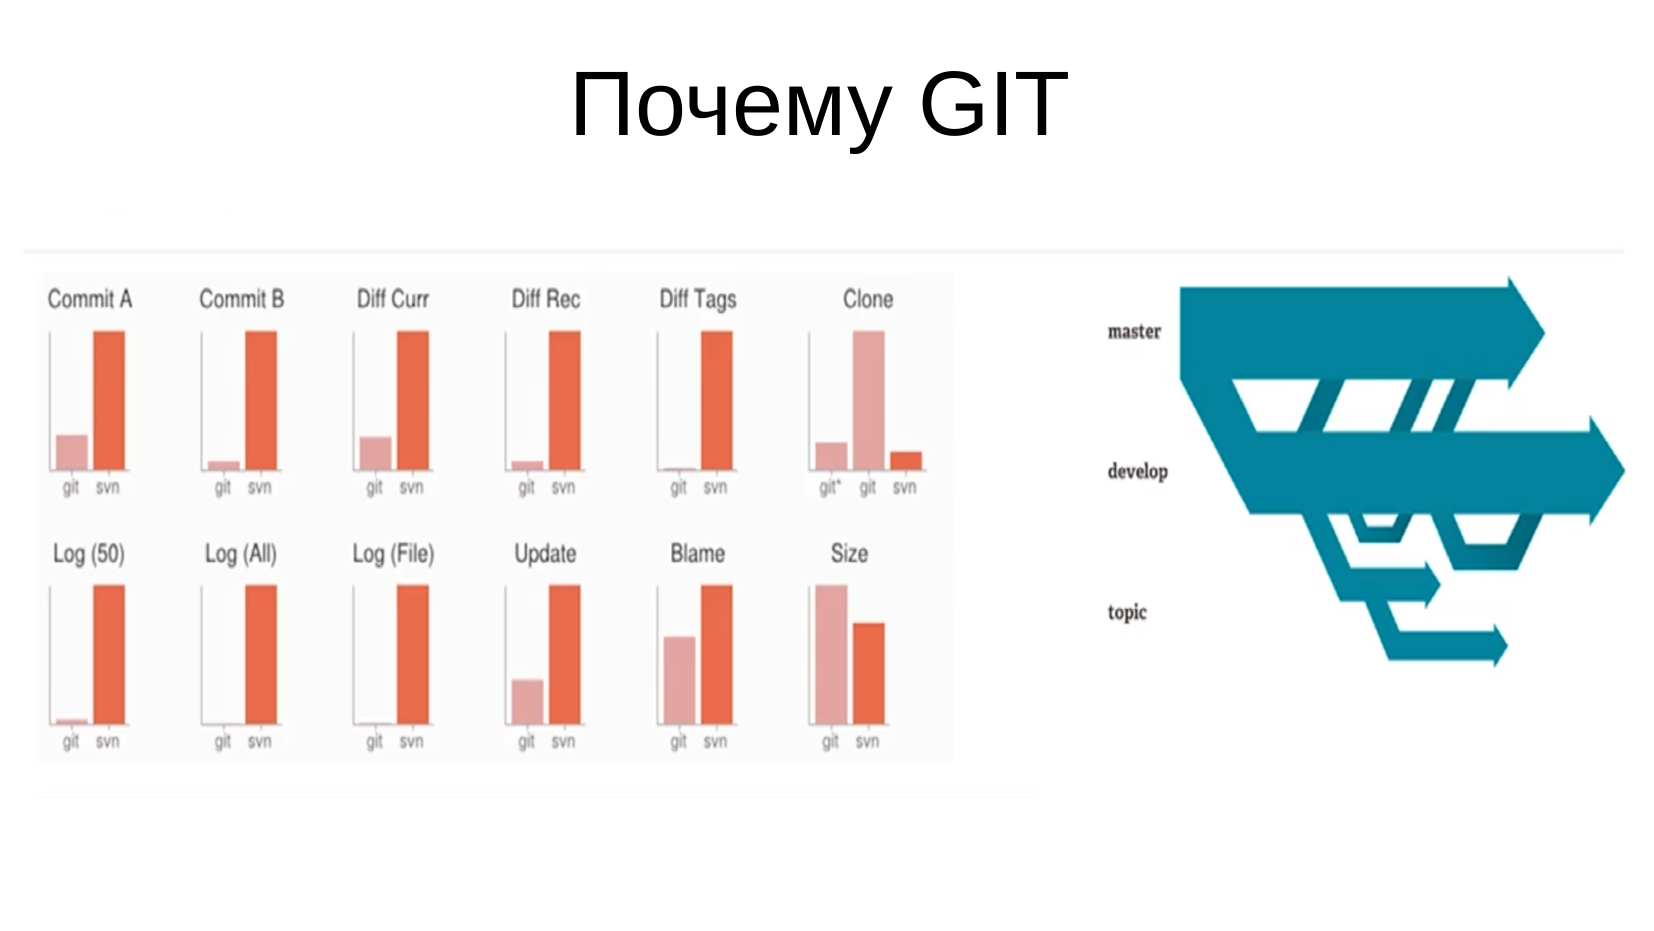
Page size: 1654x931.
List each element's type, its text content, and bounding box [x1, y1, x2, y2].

picture [0, 206, 1654, 798]
title Почему GIT [88, 26, 1577, 182]
